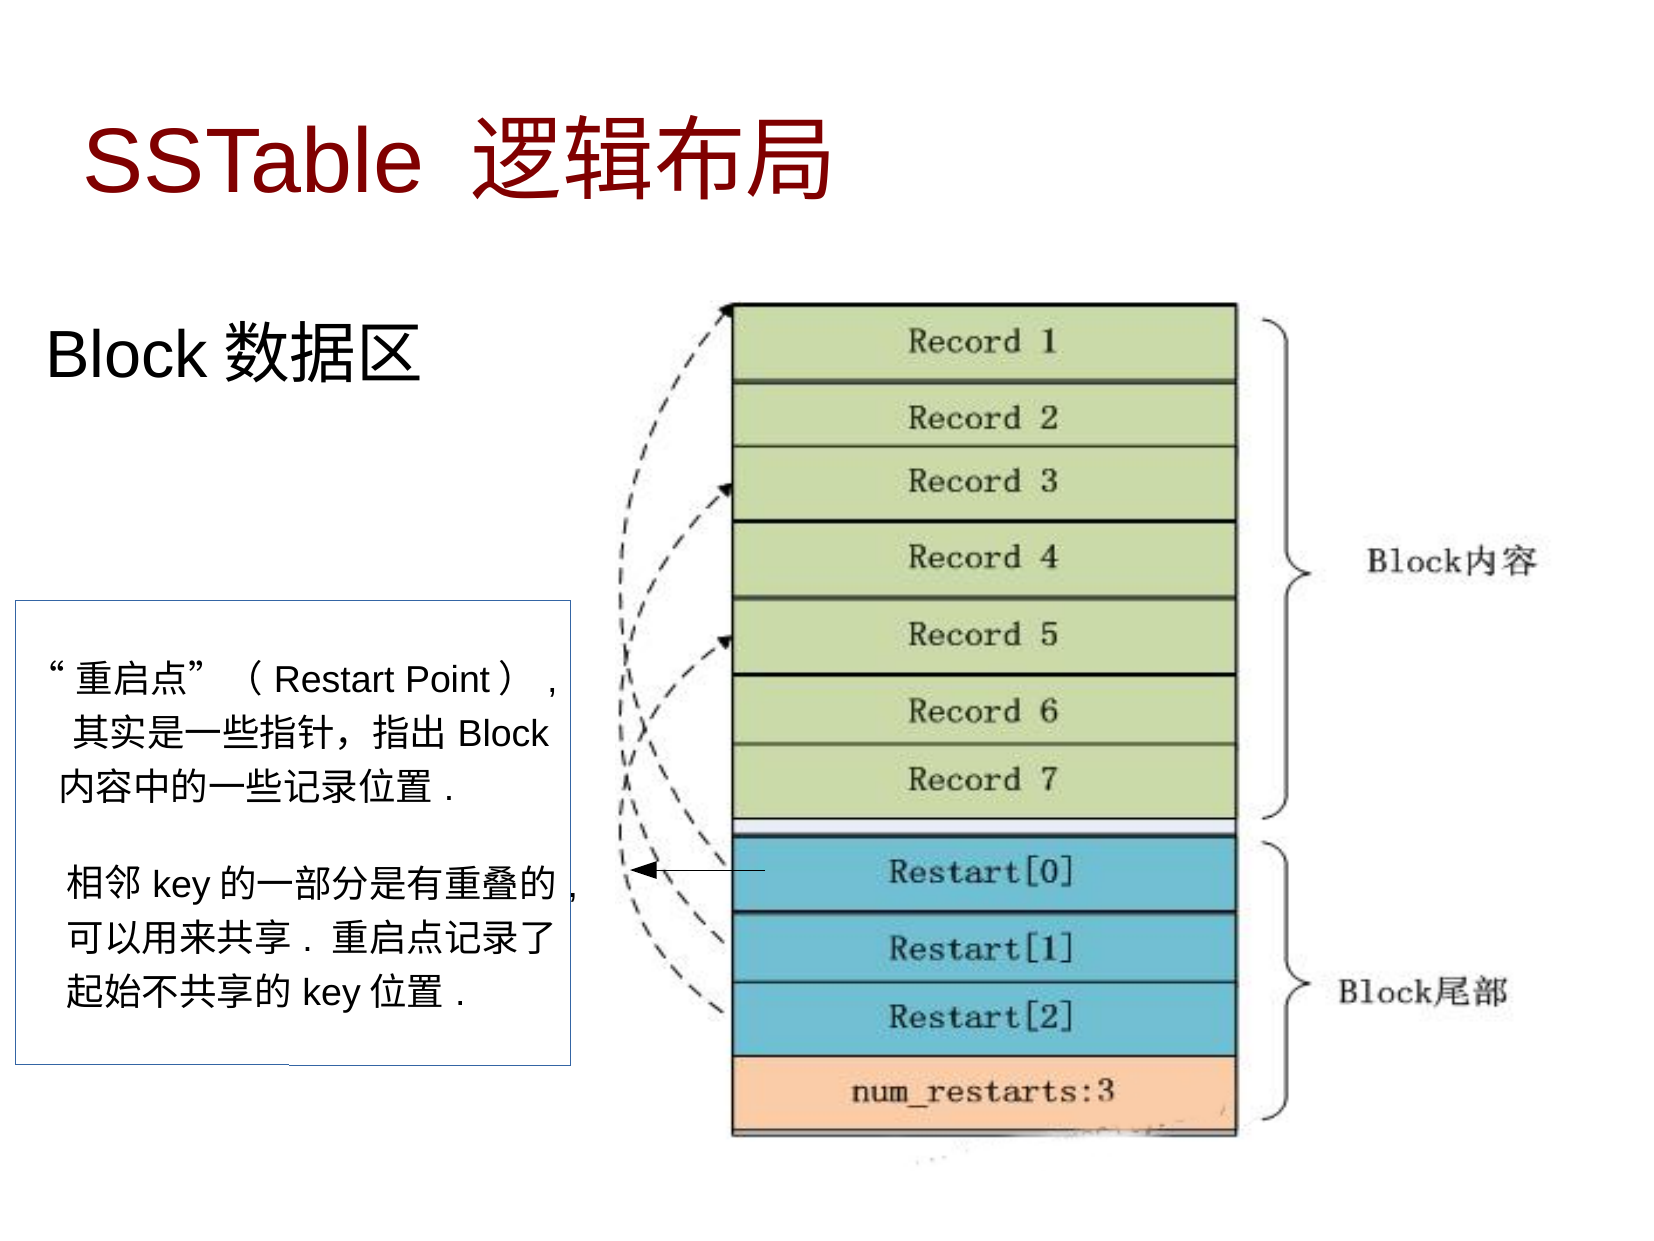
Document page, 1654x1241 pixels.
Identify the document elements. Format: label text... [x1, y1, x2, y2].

title SSTable 逻辑布局 [82, 49, 1571, 257]
text_box “重启点”（Restart Point）, 其实是一些指针，指出Block 内容中的一些记录位置. 相邻key的一部分是有重叠的, 可以用来共享. 重启点记录了 起始不共享的key位置. [15, 600, 571, 1066]
list Block数据区 [45, 300, 615, 415]
picture [615, 300, 1579, 1171]
